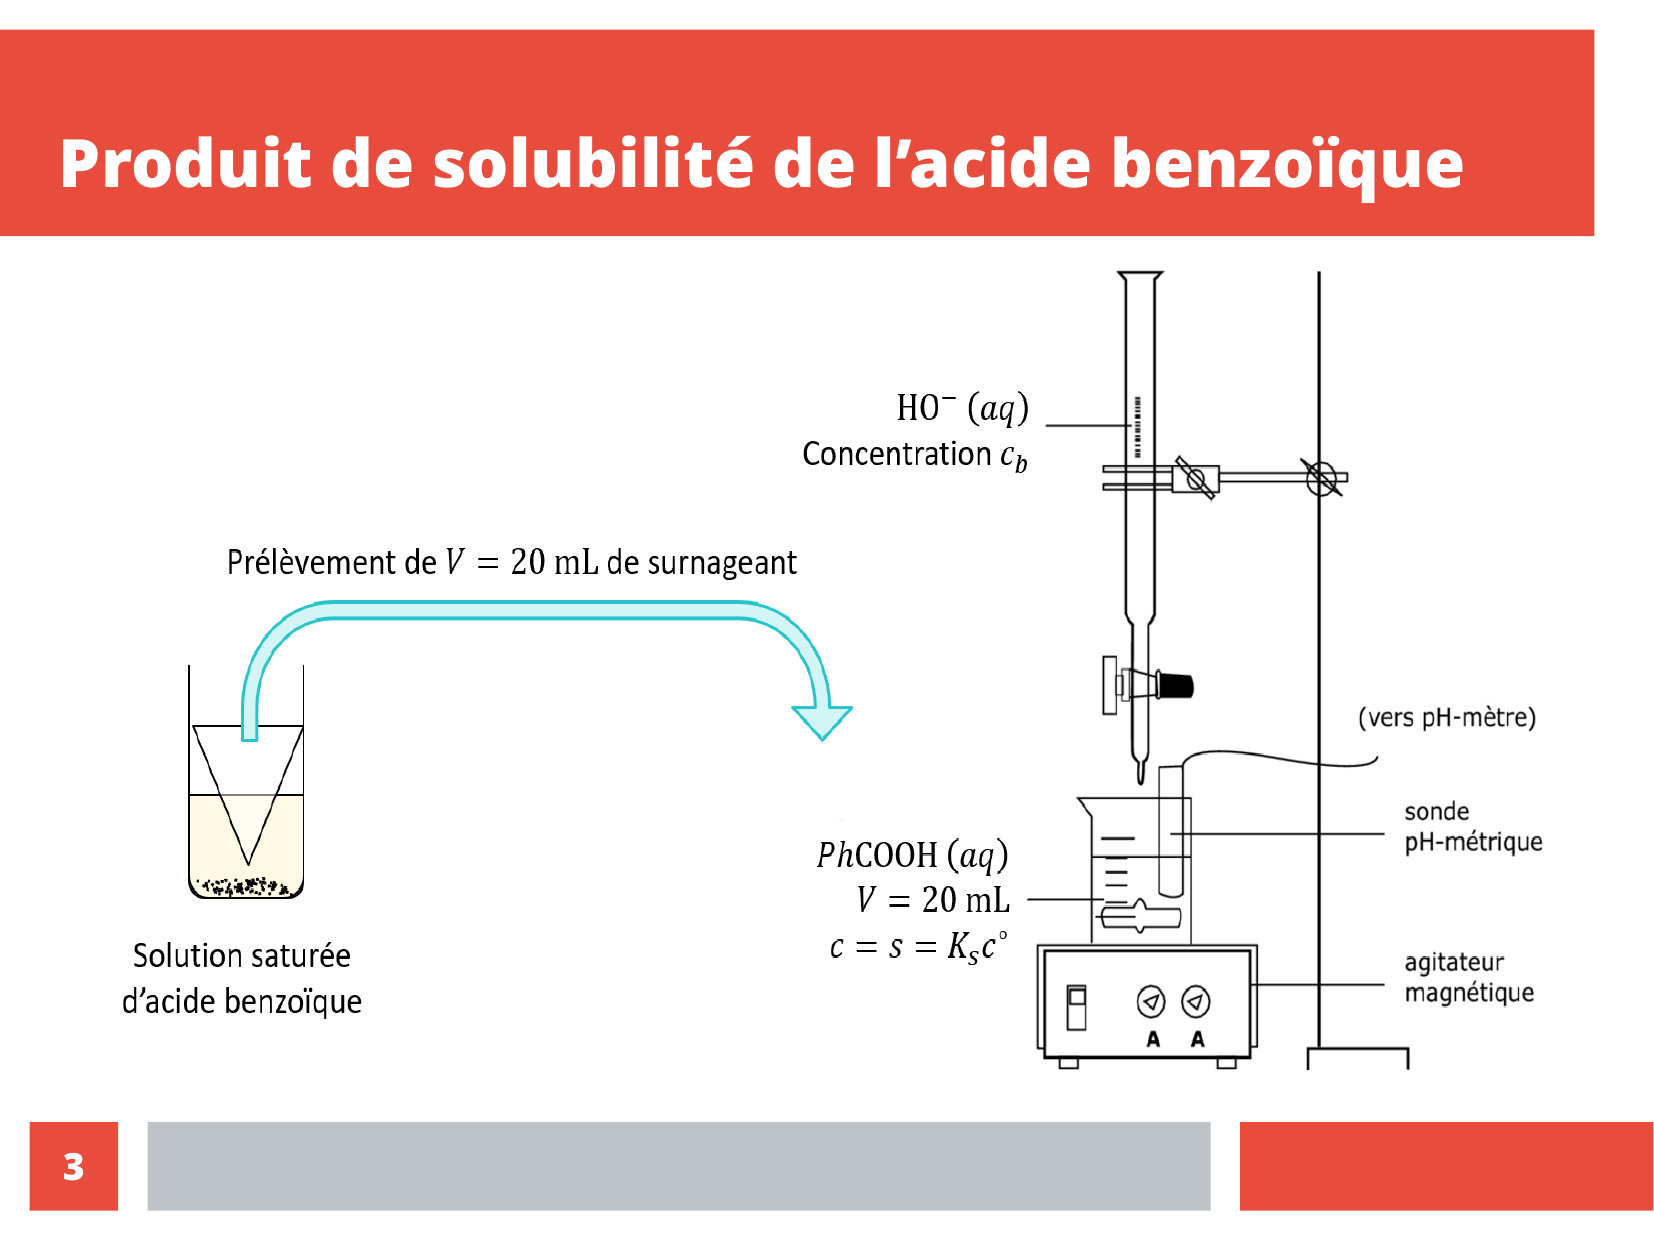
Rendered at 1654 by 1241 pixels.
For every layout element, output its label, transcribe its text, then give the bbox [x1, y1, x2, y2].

picture [50, 266, 1571, 1075]
title Produit de solubilité de l’acide benzoïque [59, 59, 1595, 207]
